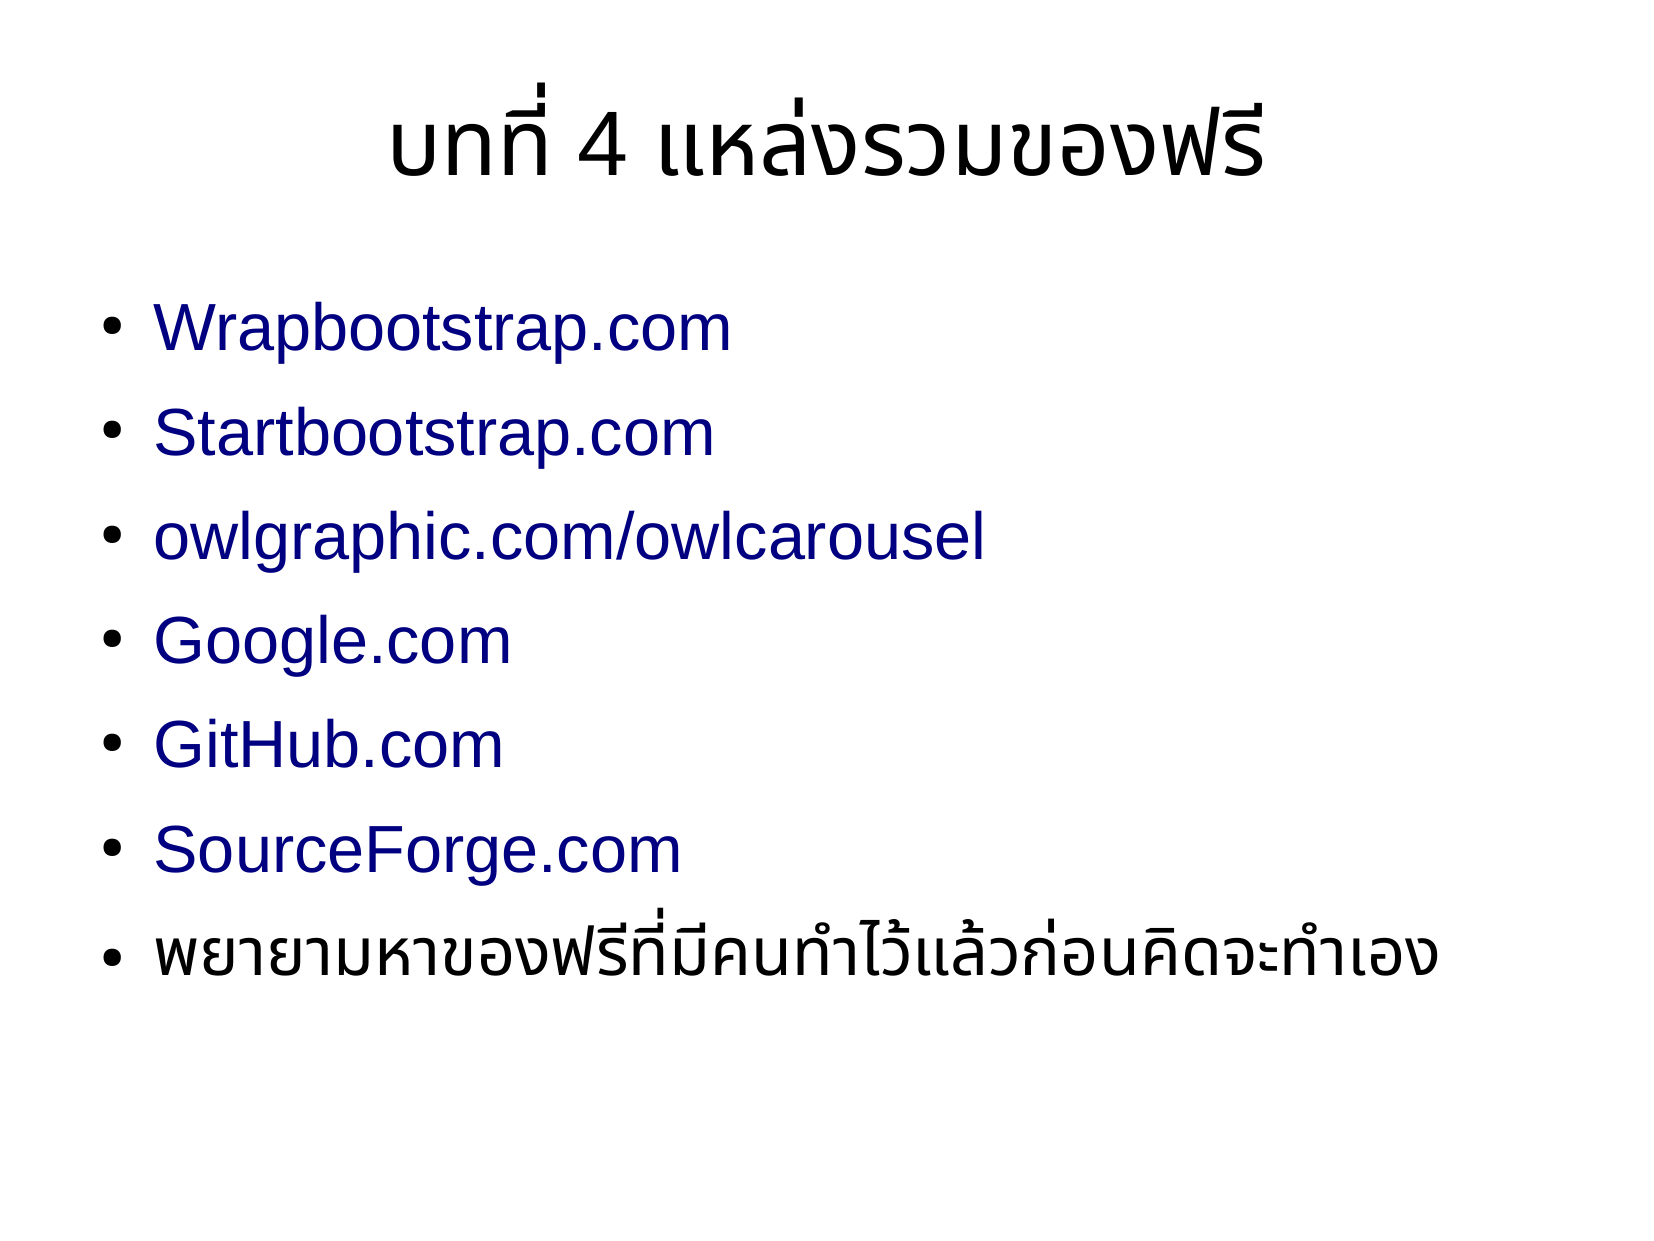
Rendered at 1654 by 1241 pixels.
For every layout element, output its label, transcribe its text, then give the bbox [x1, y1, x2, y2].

title บทที่ 4 แหล่งรวมของฟรี [82, 49, 1571, 257]
list Wrapbootstrap.com Startbootstrap.com owlgraphic.com/owlcarousel Google.com GitHub.com SourceForge.com พยายามหาของฟรีที่มีคนทำไว้แล้วก่อนคิดจะทำเอง [82, 290, 1571, 1010]
